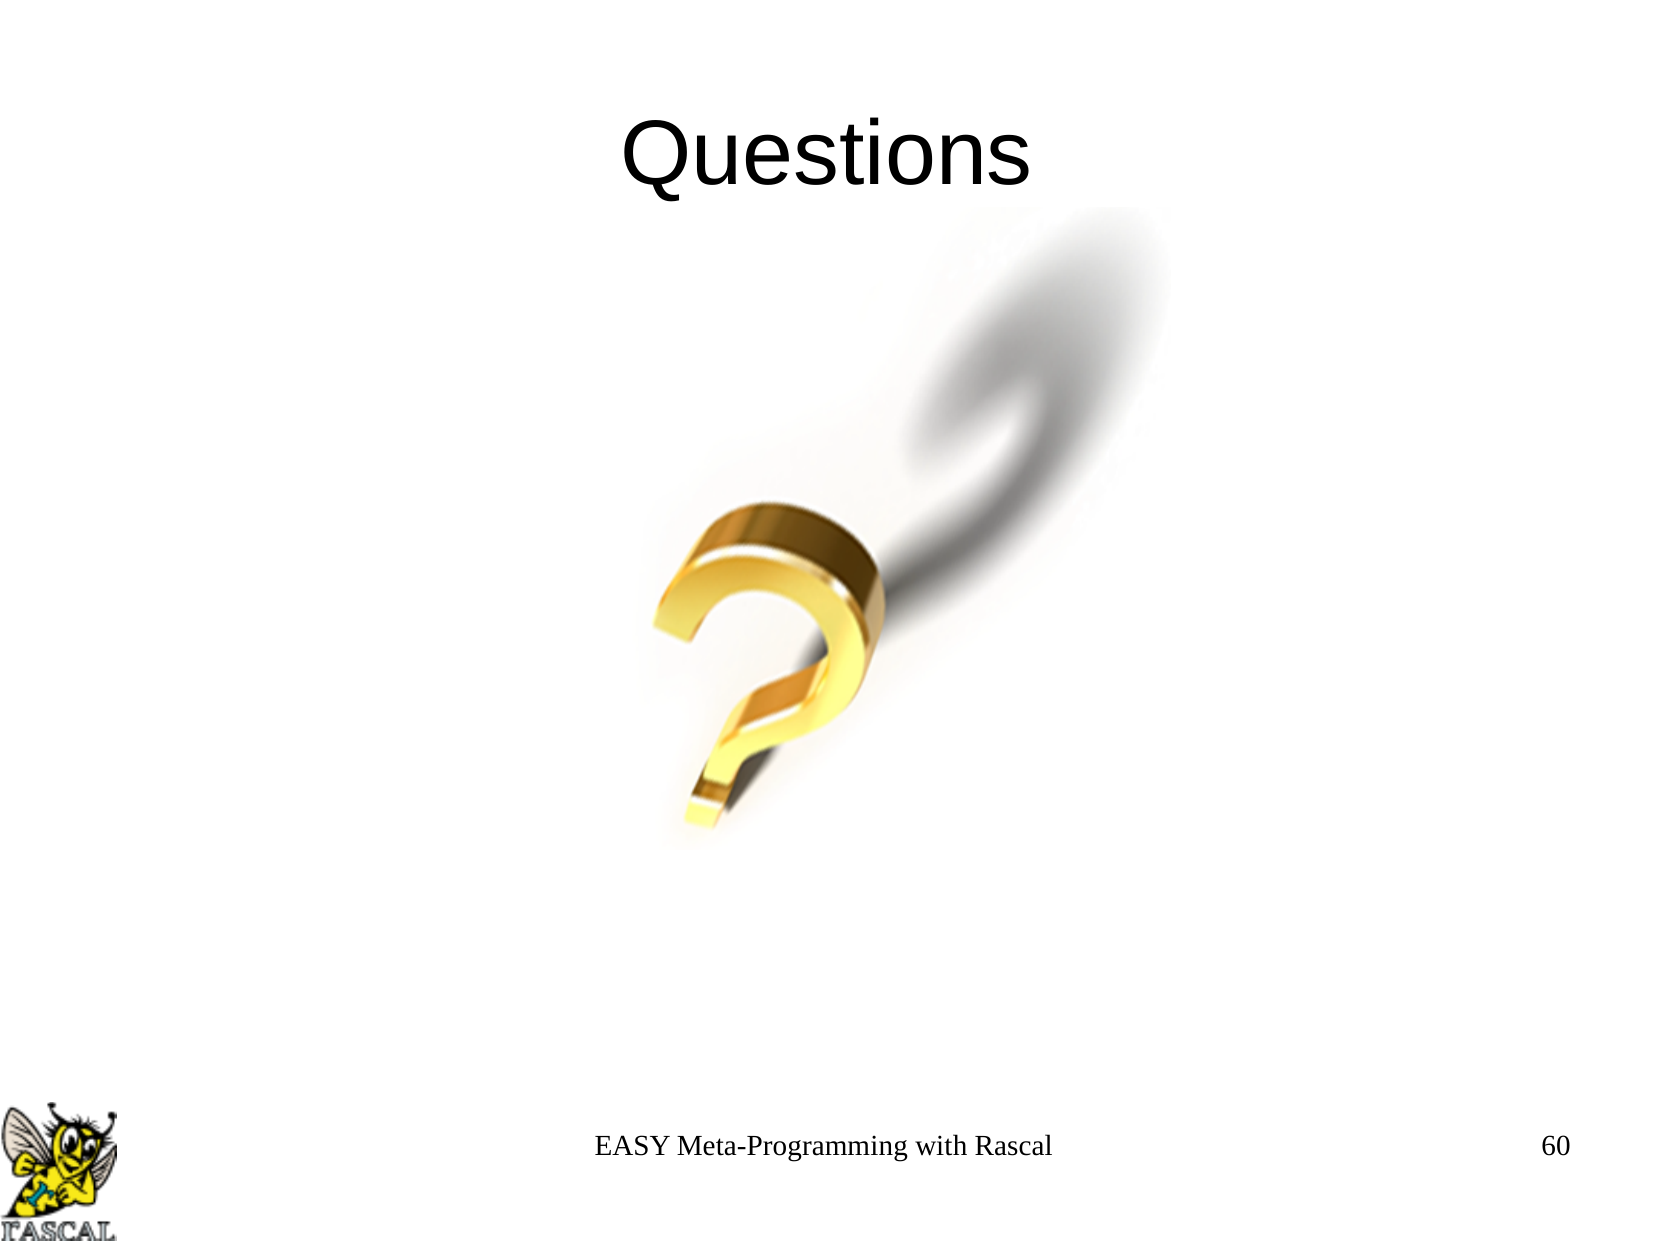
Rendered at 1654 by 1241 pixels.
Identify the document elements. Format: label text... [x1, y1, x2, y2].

title Questions [82, 49, 1571, 257]
picture [616, 207, 1171, 850]
picture [0, 1102, 117, 1241]
